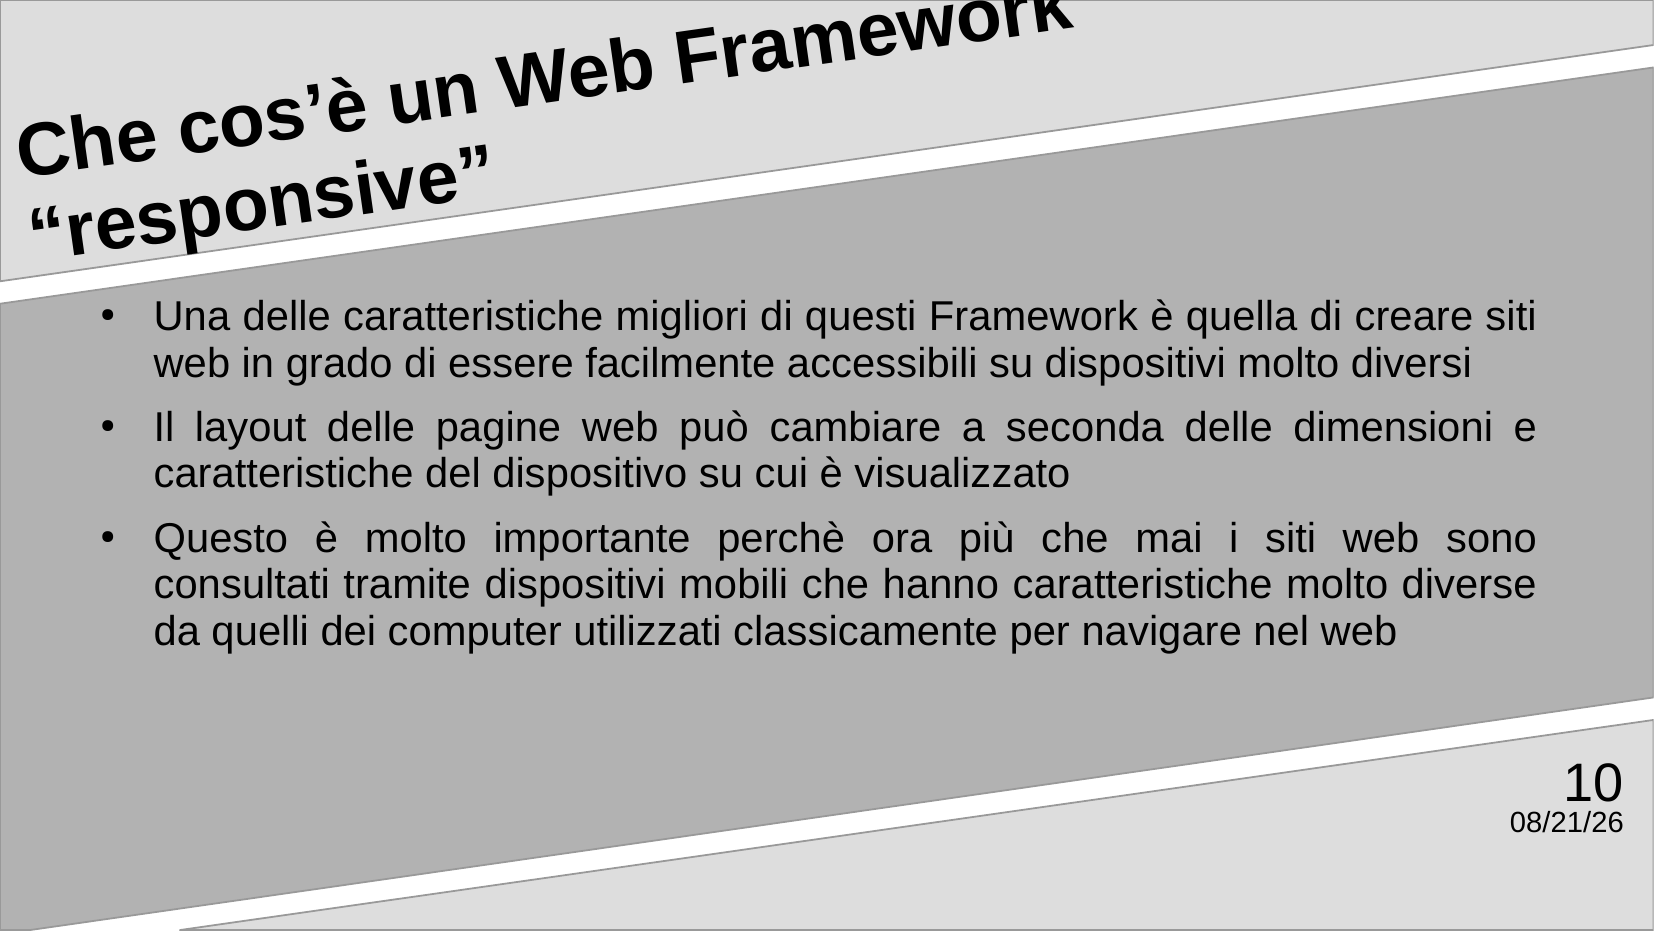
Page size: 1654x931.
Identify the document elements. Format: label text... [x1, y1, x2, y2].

title Che cos’è un Web Framework “responsive” [10, 0, 1497, 278]
list Una delle caratteristiche migliori di questi Framework è quella di creare siti web in grado di essere facilmente accessibili su dispositivi molto diversi Il layout delle pagine web può cambiare a seconda delle dimensioni e caratteristiche del dispositivo su cui è visualizzato Questo è molto importante perchè ora più che mai i siti web sono consultati tramite dispositivi mobili che hanno caratteristiche molto diverse da quelli dei computer utilizzati classicamente per navigare nel web [82, 292, 1538, 833]
